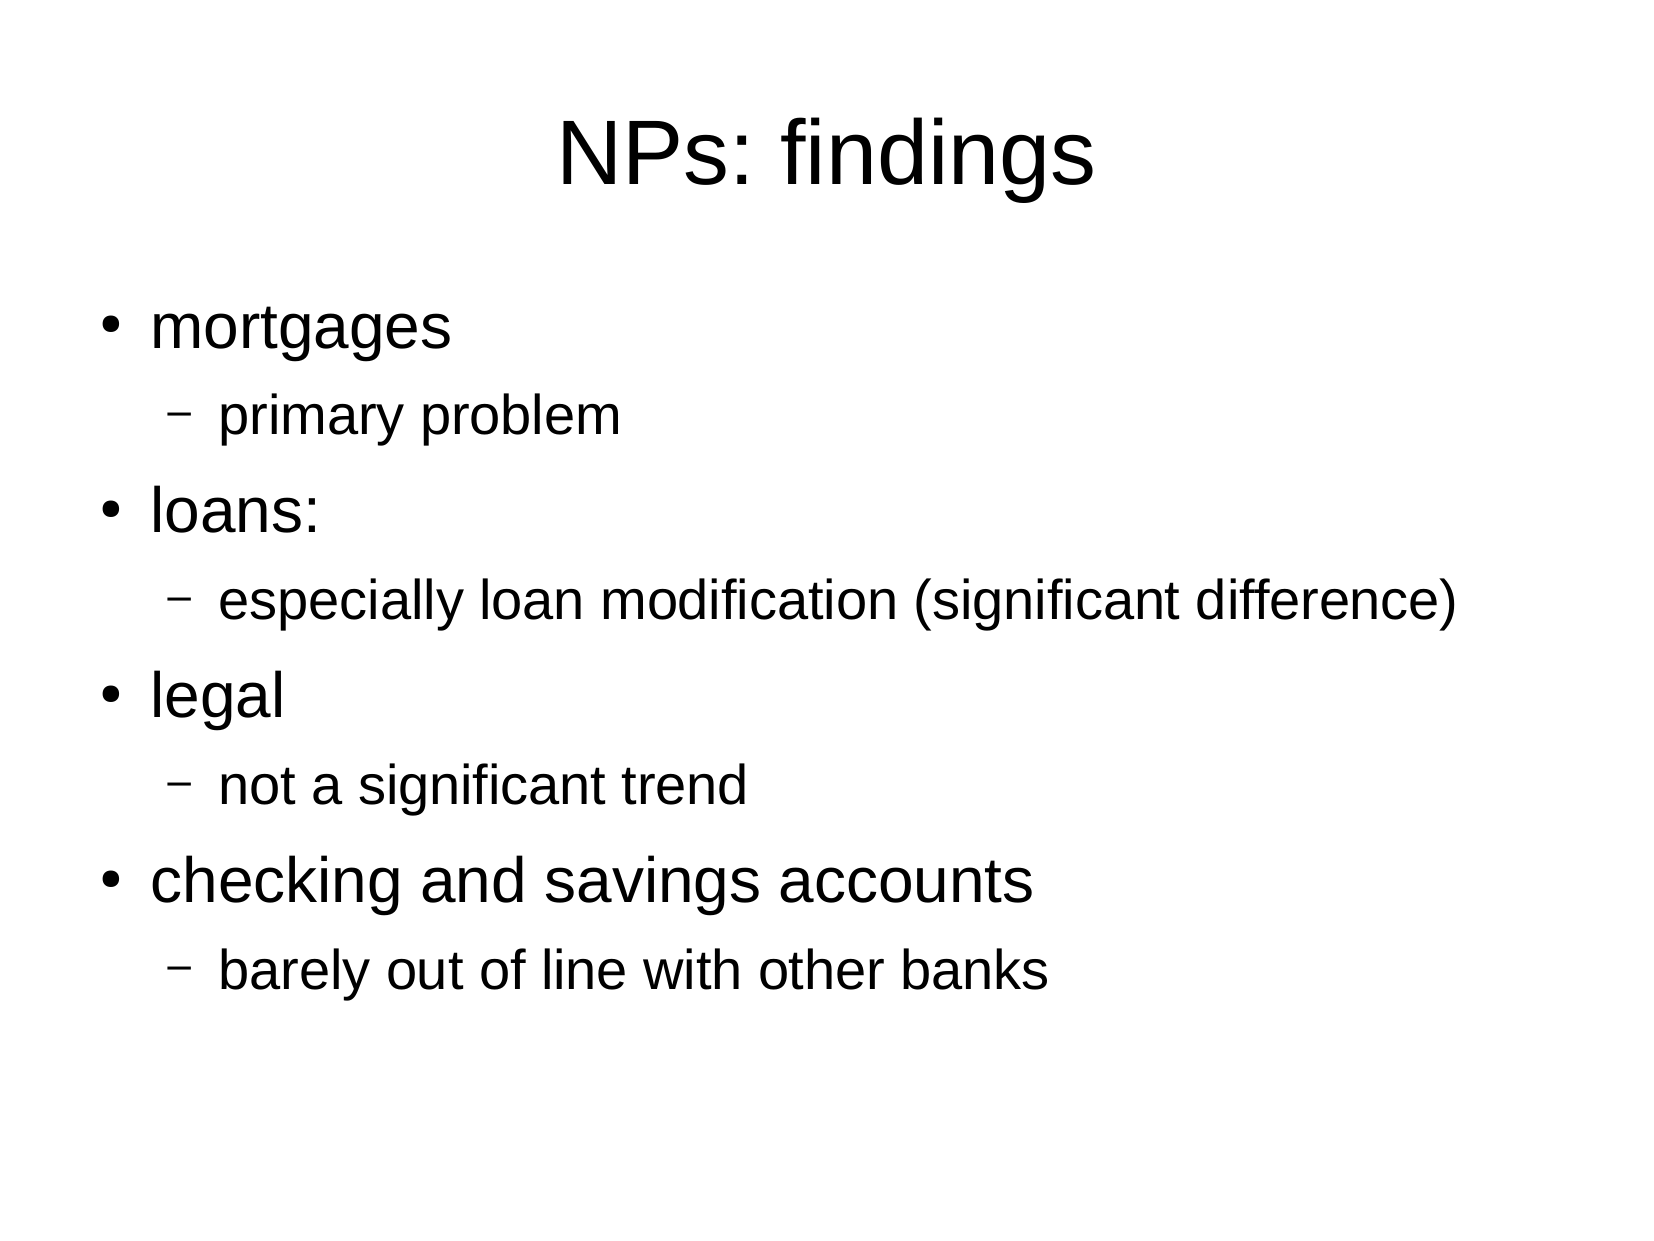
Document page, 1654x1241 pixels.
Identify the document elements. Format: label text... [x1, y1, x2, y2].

title NPs: findings [82, 49, 1571, 257]
list mortgages primary problem loans: especially loan modification (significant difference) legal not a significant trend checking and savings accounts barely out of line with other banks [82, 290, 1571, 1010]
